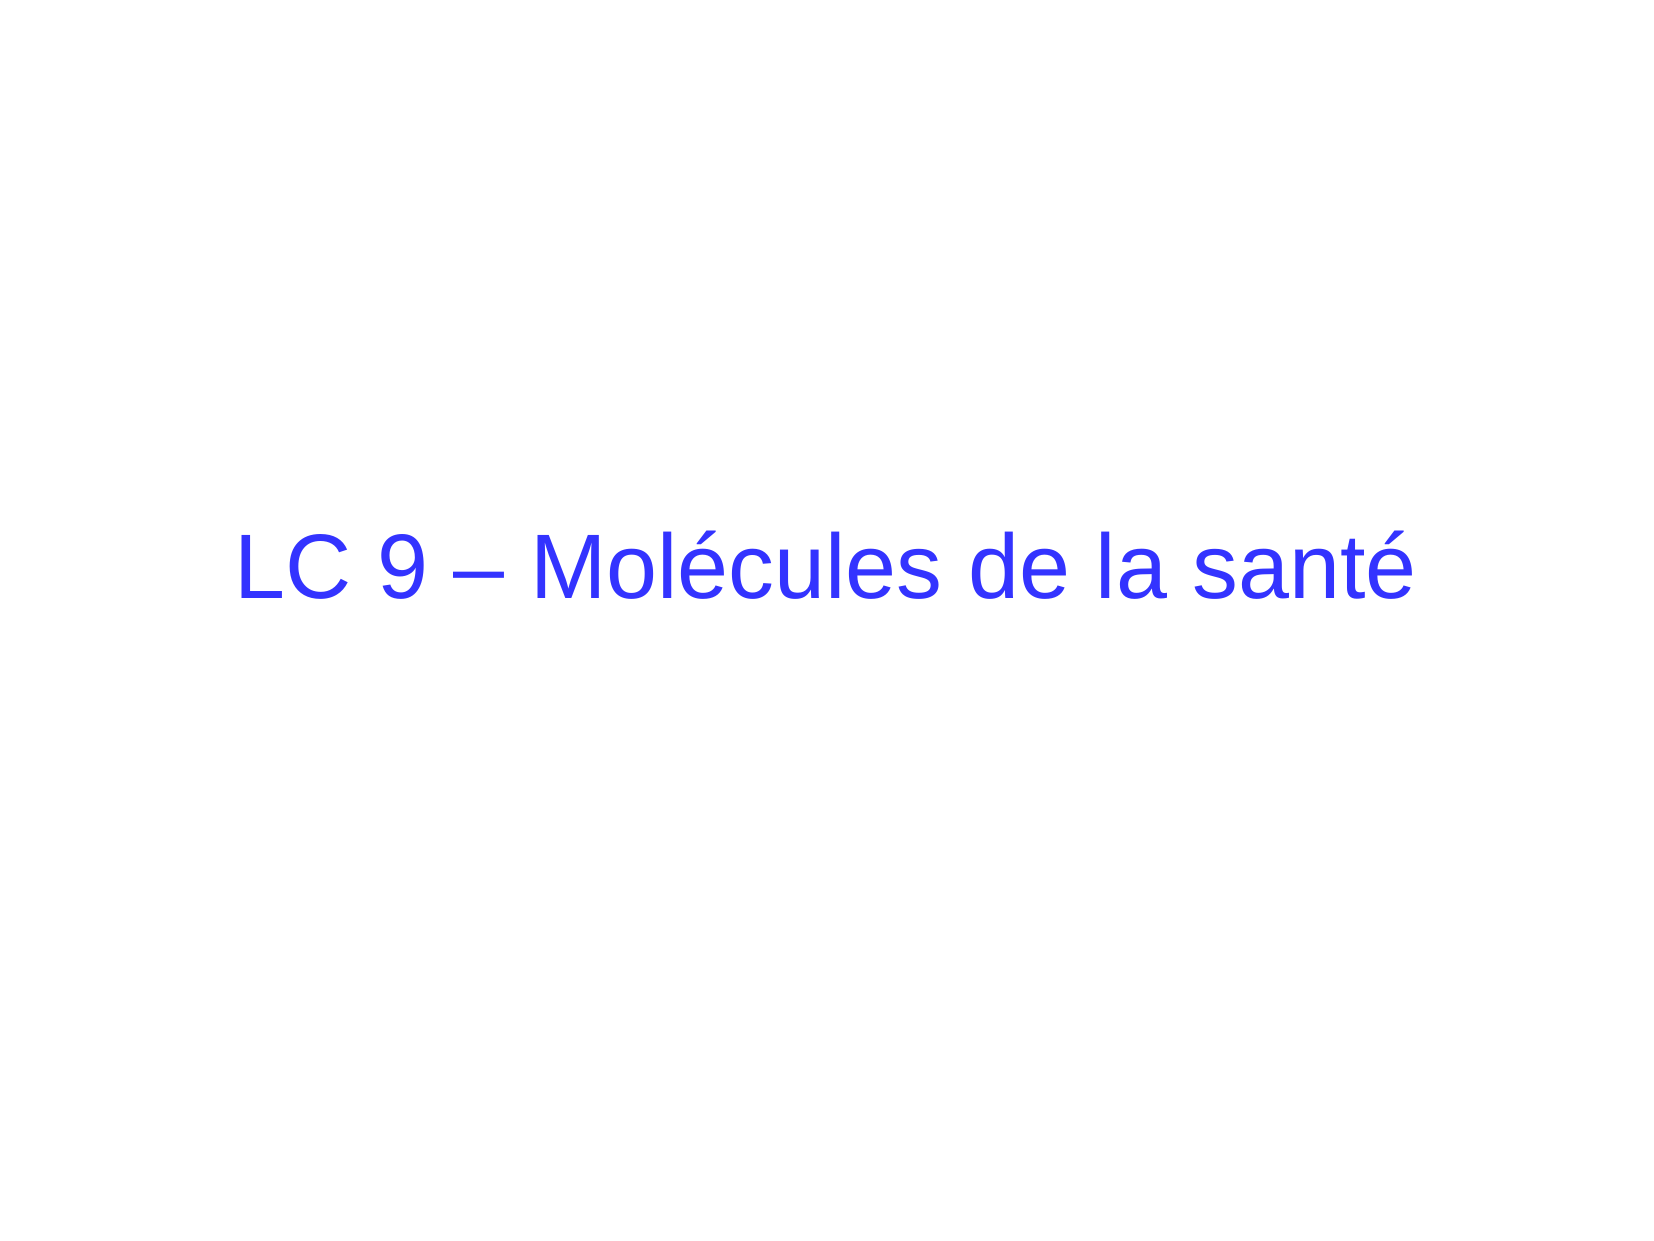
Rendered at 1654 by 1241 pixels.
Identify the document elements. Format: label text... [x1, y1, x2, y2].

title LC 9 – Molécules de la santé [82, 462, 1571, 670]
